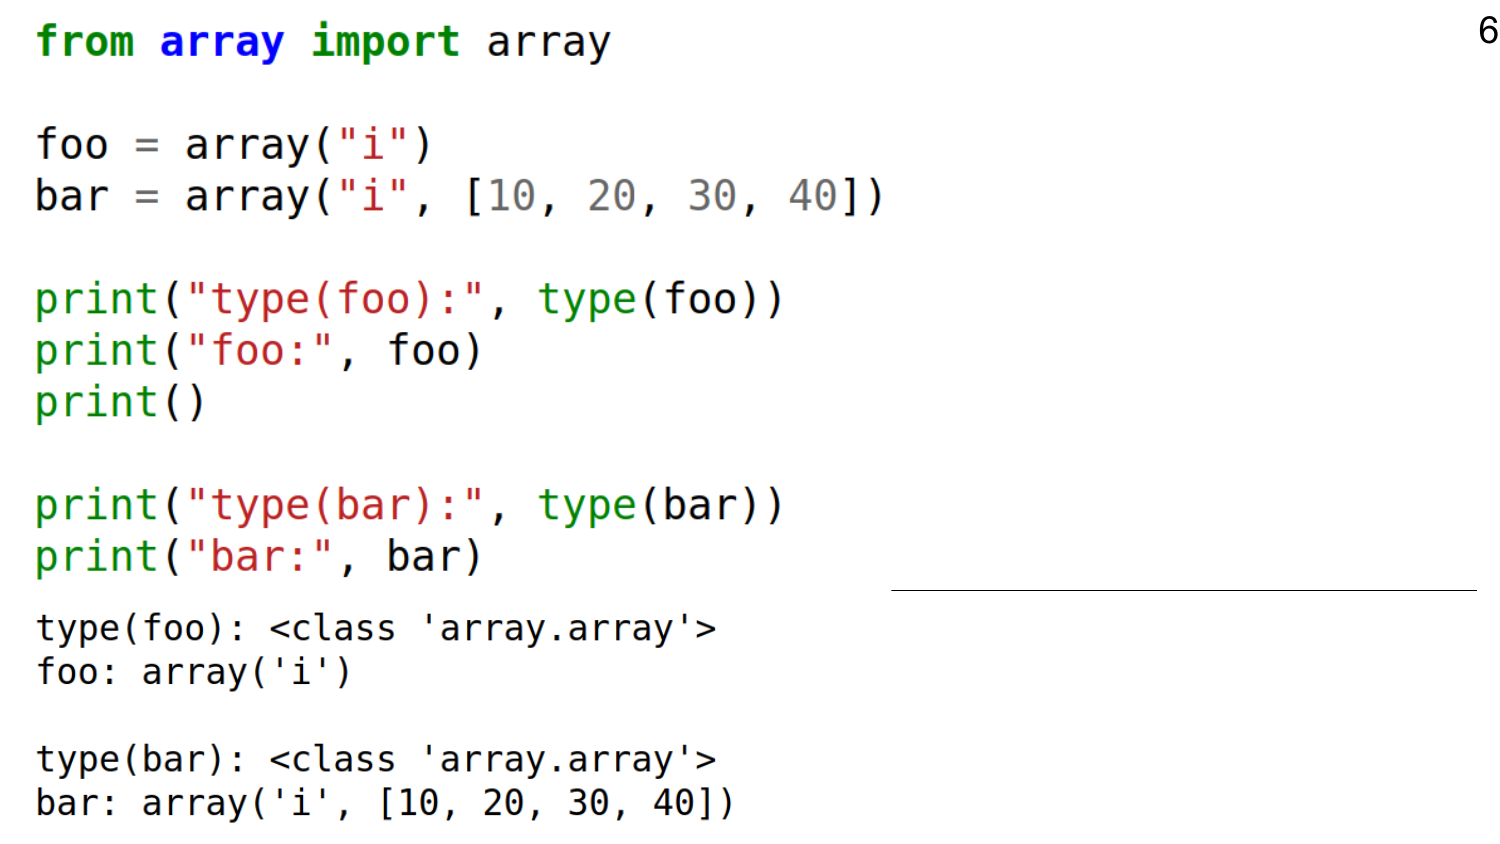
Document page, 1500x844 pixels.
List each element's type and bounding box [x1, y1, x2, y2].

picture [23, 602, 745, 829]
picture [21, 11, 892, 591]
